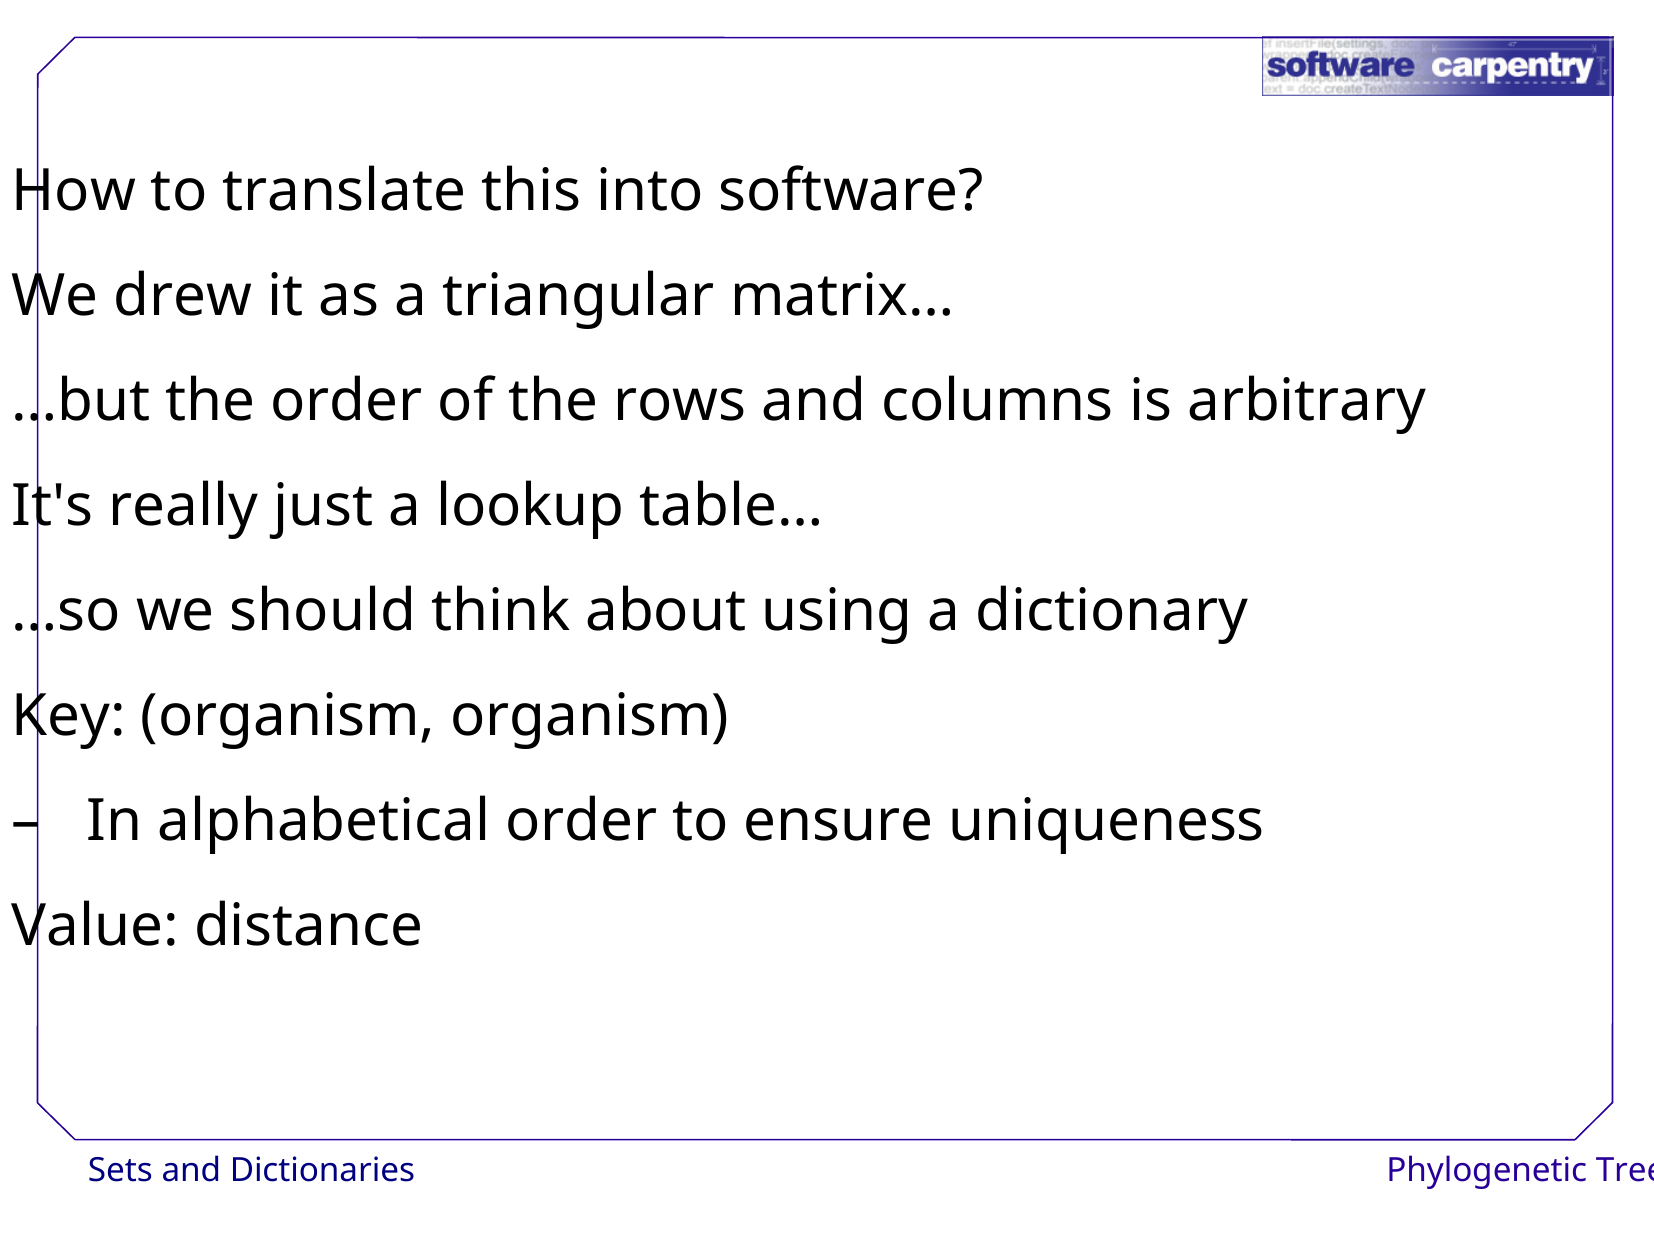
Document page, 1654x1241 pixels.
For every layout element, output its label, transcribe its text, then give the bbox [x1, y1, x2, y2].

picture [1262, 36, 1614, 96]
text_box How to translate this into software? We drew it as a triangular matrix… …but the order of the rows and columns is arbitrary It's really just a lookup table… …so we should think about using a dictionary Key: (organism, organism) – In alphabetical order to ensure uniqueness Value: distance [0, 109, 1592, 965]
